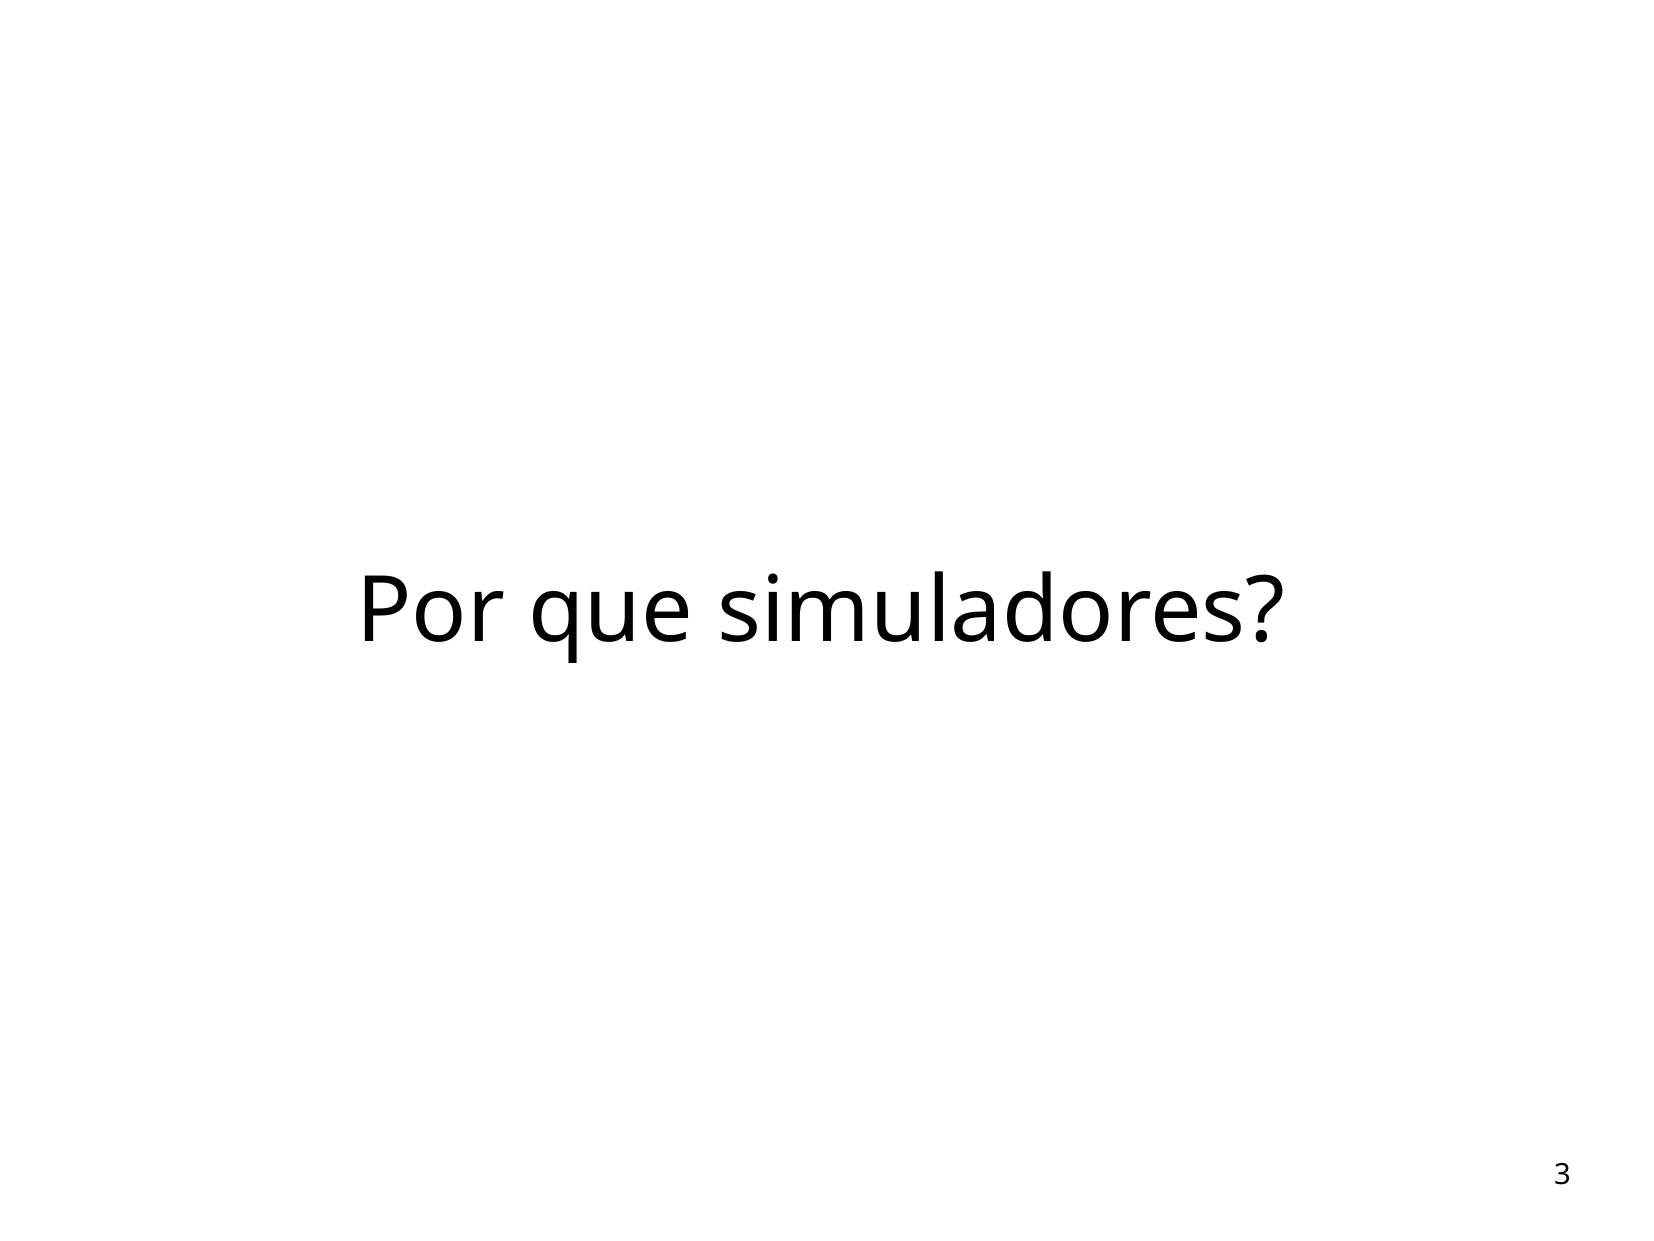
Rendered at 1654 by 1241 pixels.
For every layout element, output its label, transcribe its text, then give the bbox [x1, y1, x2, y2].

list Por que simuladores? [285, 543, 1369, 697]
